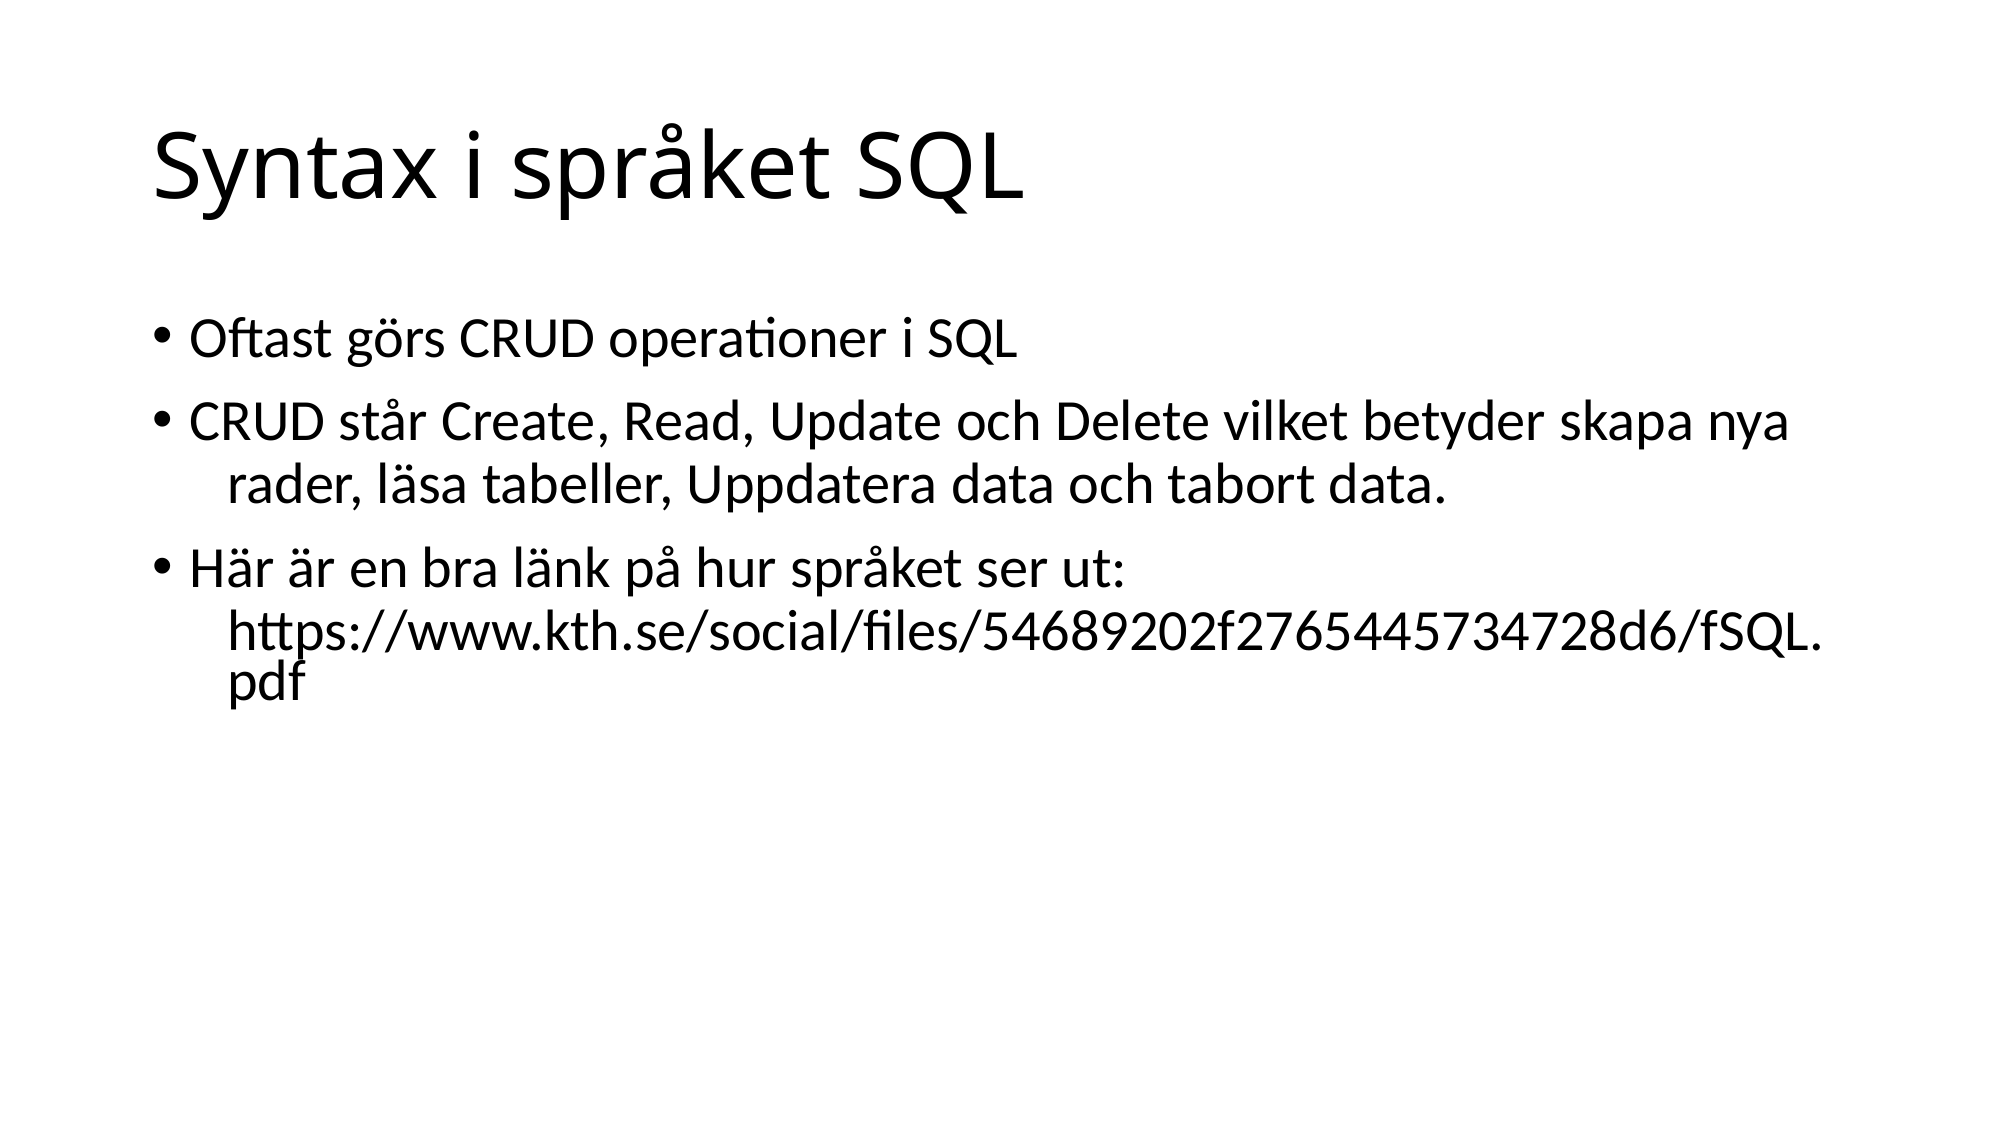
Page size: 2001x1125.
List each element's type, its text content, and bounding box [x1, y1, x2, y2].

list Oftast görs CRUD operationer i SQL CRUD står Create, Read, Update och Delete vilket betyder skapa nya rader, läsa tabeller, Uppdatera data och tabort data. Här är en bra länk på hur språket ser ut: https://www.kth.se/social/files/54689202f2765445734728d6/fSQL.pdf [137, 299, 1863, 1014]
title Syntax i språket SQL [137, 59, 1863, 278]
